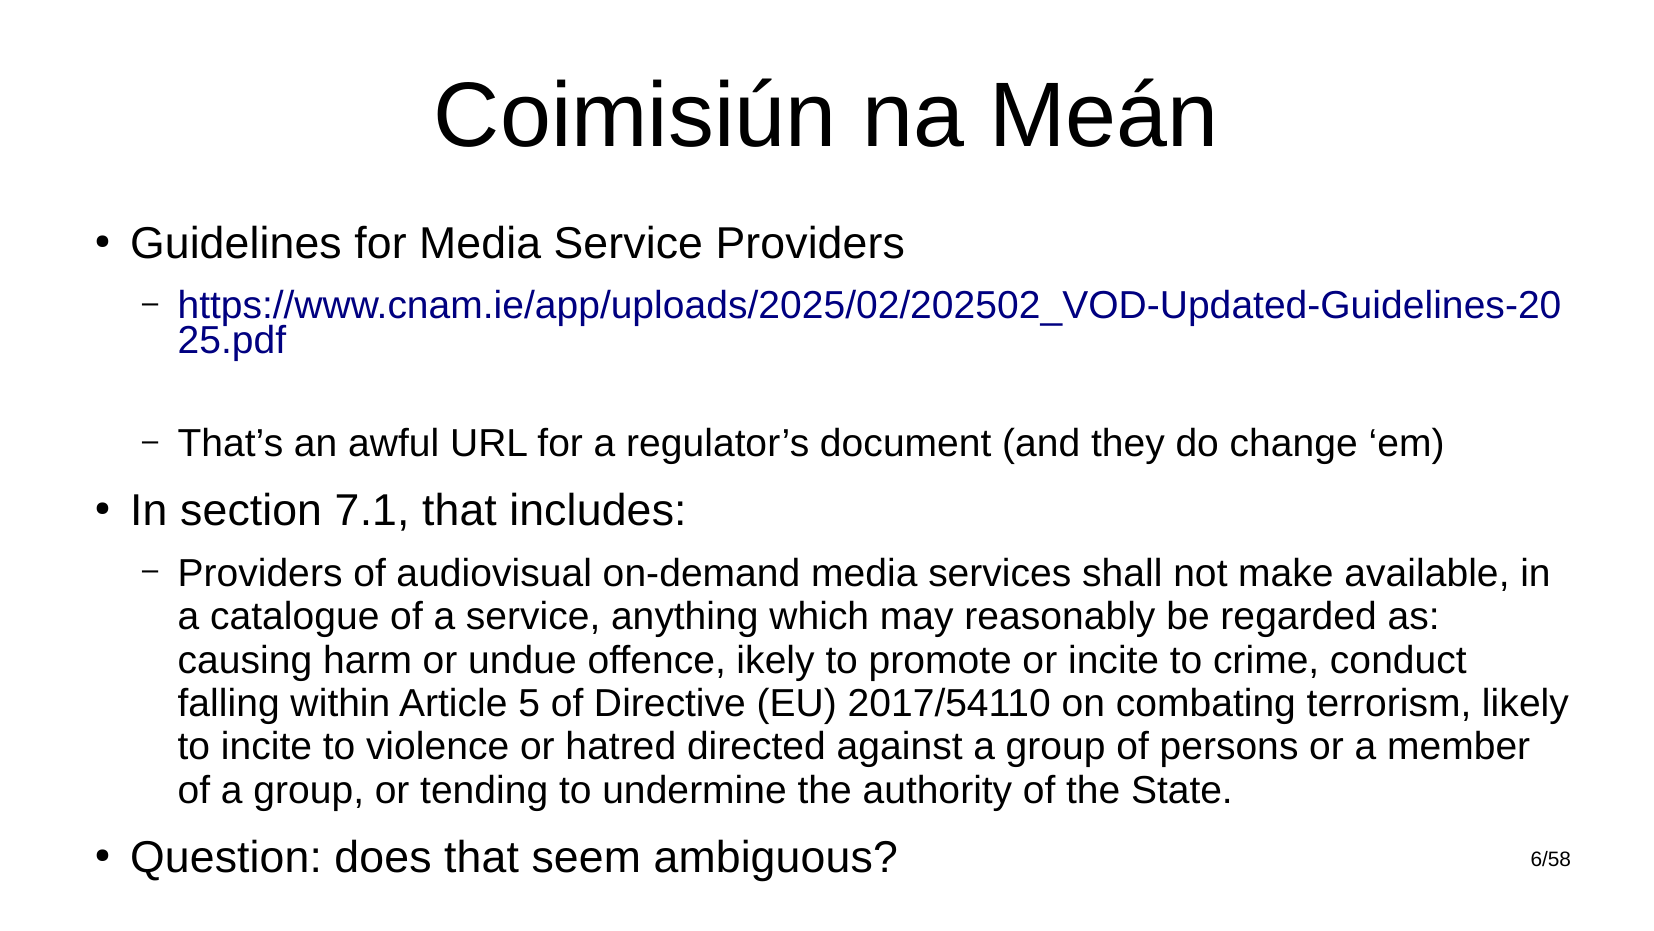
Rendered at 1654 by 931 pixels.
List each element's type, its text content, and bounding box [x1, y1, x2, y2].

list Guidelines for Media Service Providers https://www.cnam.ie/app/uploads/2025/02/202502_VOD-Updated-Guidelines-2025.pdf That’s an awful URL for a regulator’s document (and they do change ‘em) In section 7.1, that includes: Providers of audiovisual on-demand media services shall not make available, in a catalogue of a service, anything which may reasonably be regarded as: causing harm or undue offence, ikely to promote or incite to crime, conduct falling within Article 5 of Directive (EU) 2017/54110 on combating terrorism, likely to incite to violence or hatred directed against a group of persons or a member of a group, or tending to undermine the authority of the State. Question: does that seem ambiguous? [82, 217, 1571, 863]
title Coimisiún na Meán [82, 37, 1571, 193]
